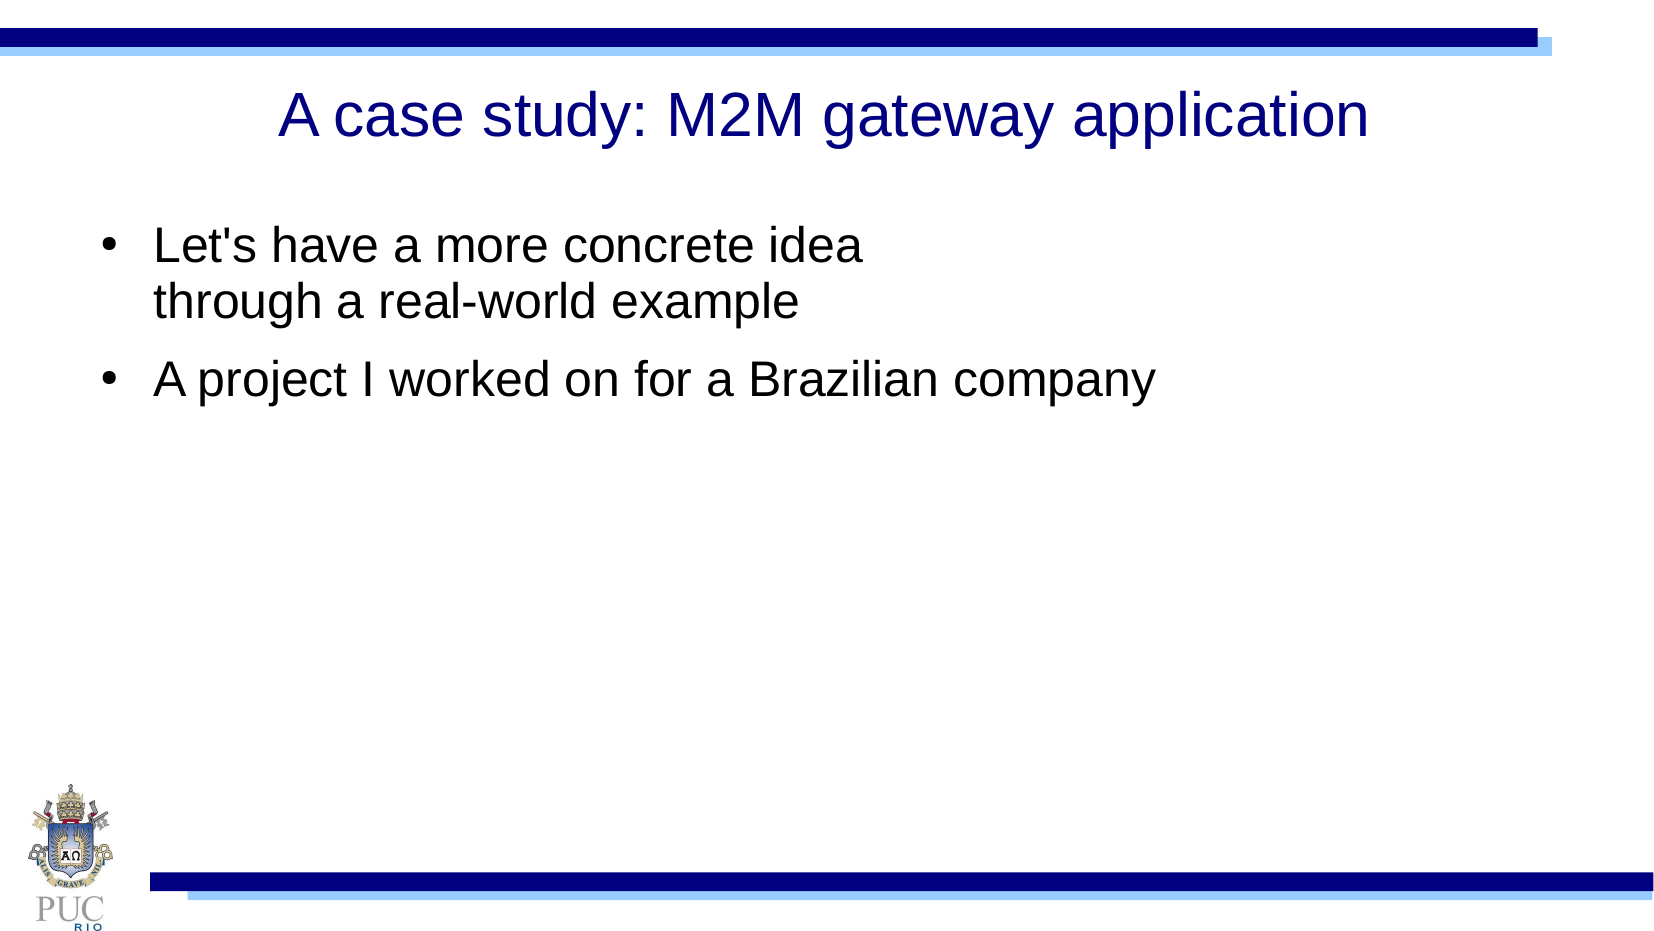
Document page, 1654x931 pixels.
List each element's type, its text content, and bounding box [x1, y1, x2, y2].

list Let's have a more concrete idea through a real-world example A project I worked on for a Brazilian company [82, 217, 1571, 751]
title A case study: M2M gateway application [37, 37, 1613, 193]
picture [28, 784, 113, 931]
